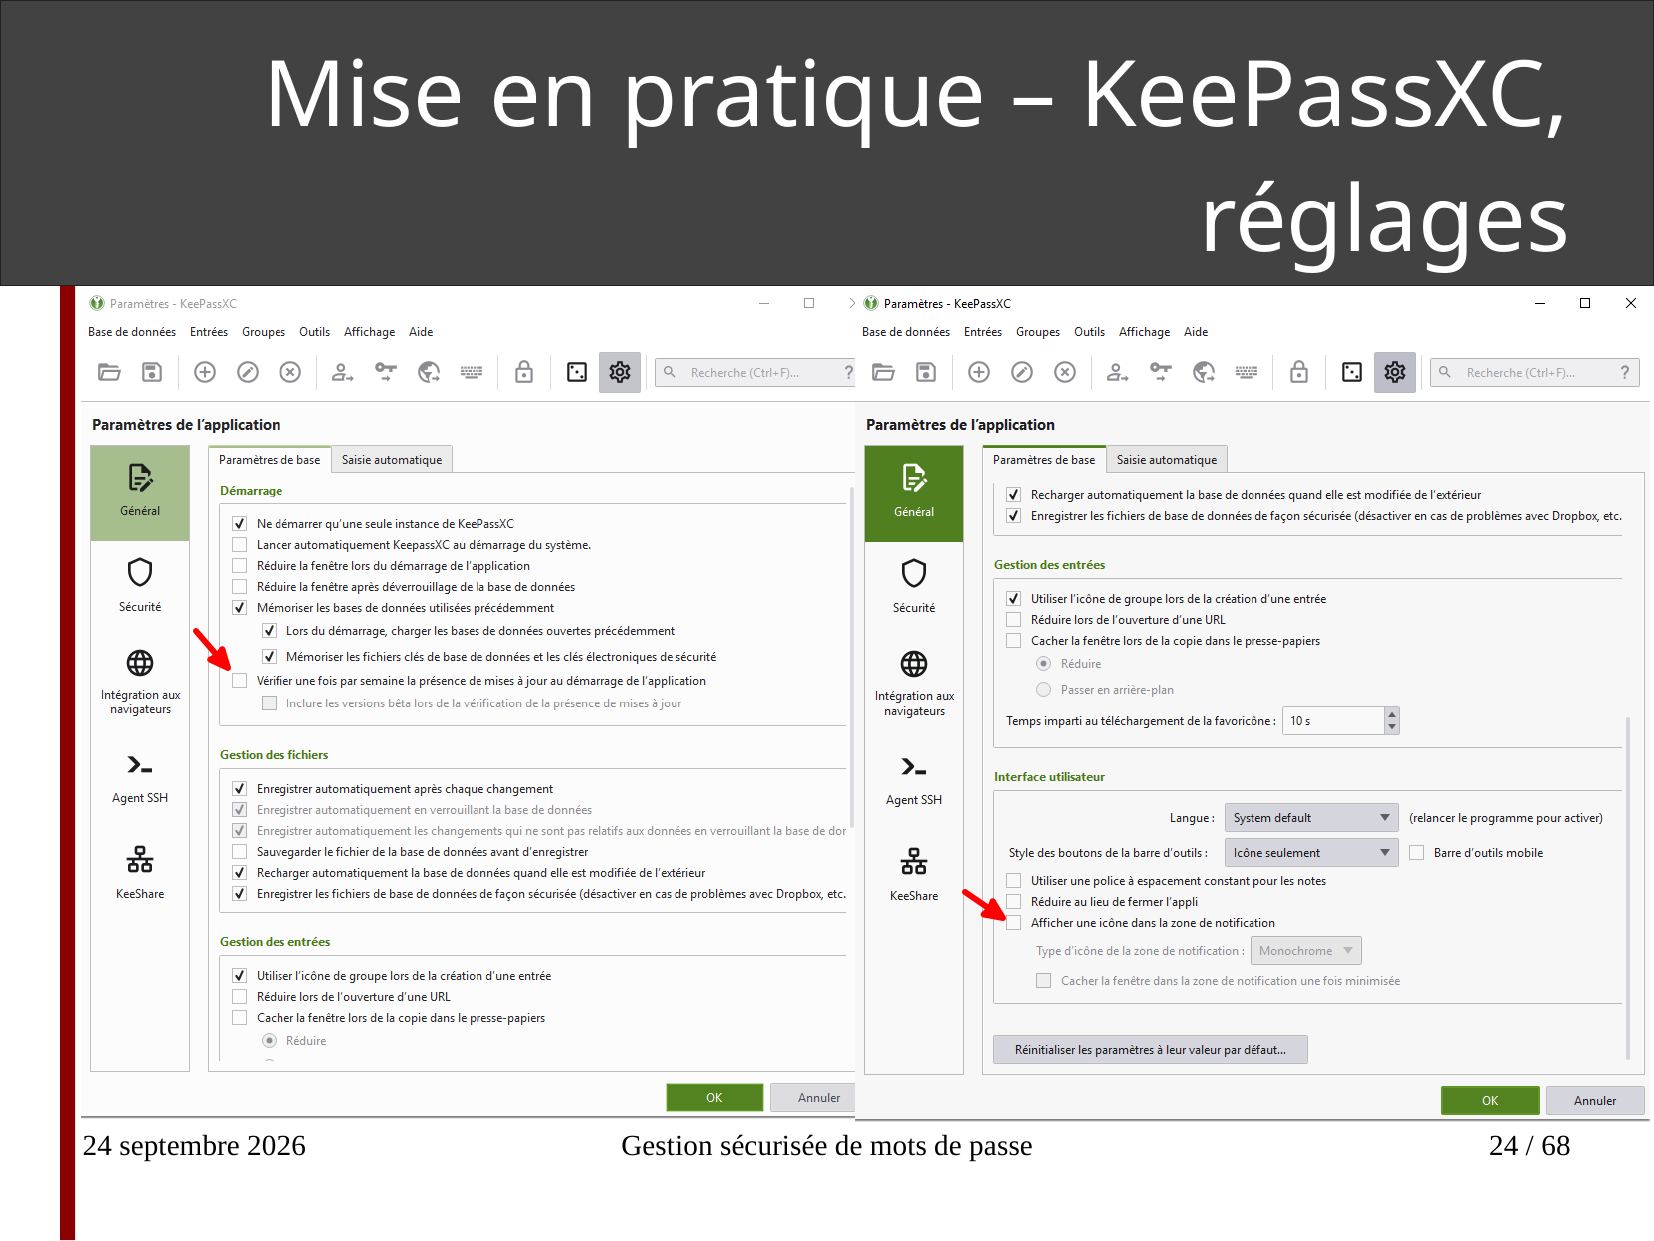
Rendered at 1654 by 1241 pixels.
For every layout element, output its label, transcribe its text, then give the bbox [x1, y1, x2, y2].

title Mise en pratique – KeePassXC, réglages [82, 27, 1571, 279]
picture [81, 290, 1650, 1119]
